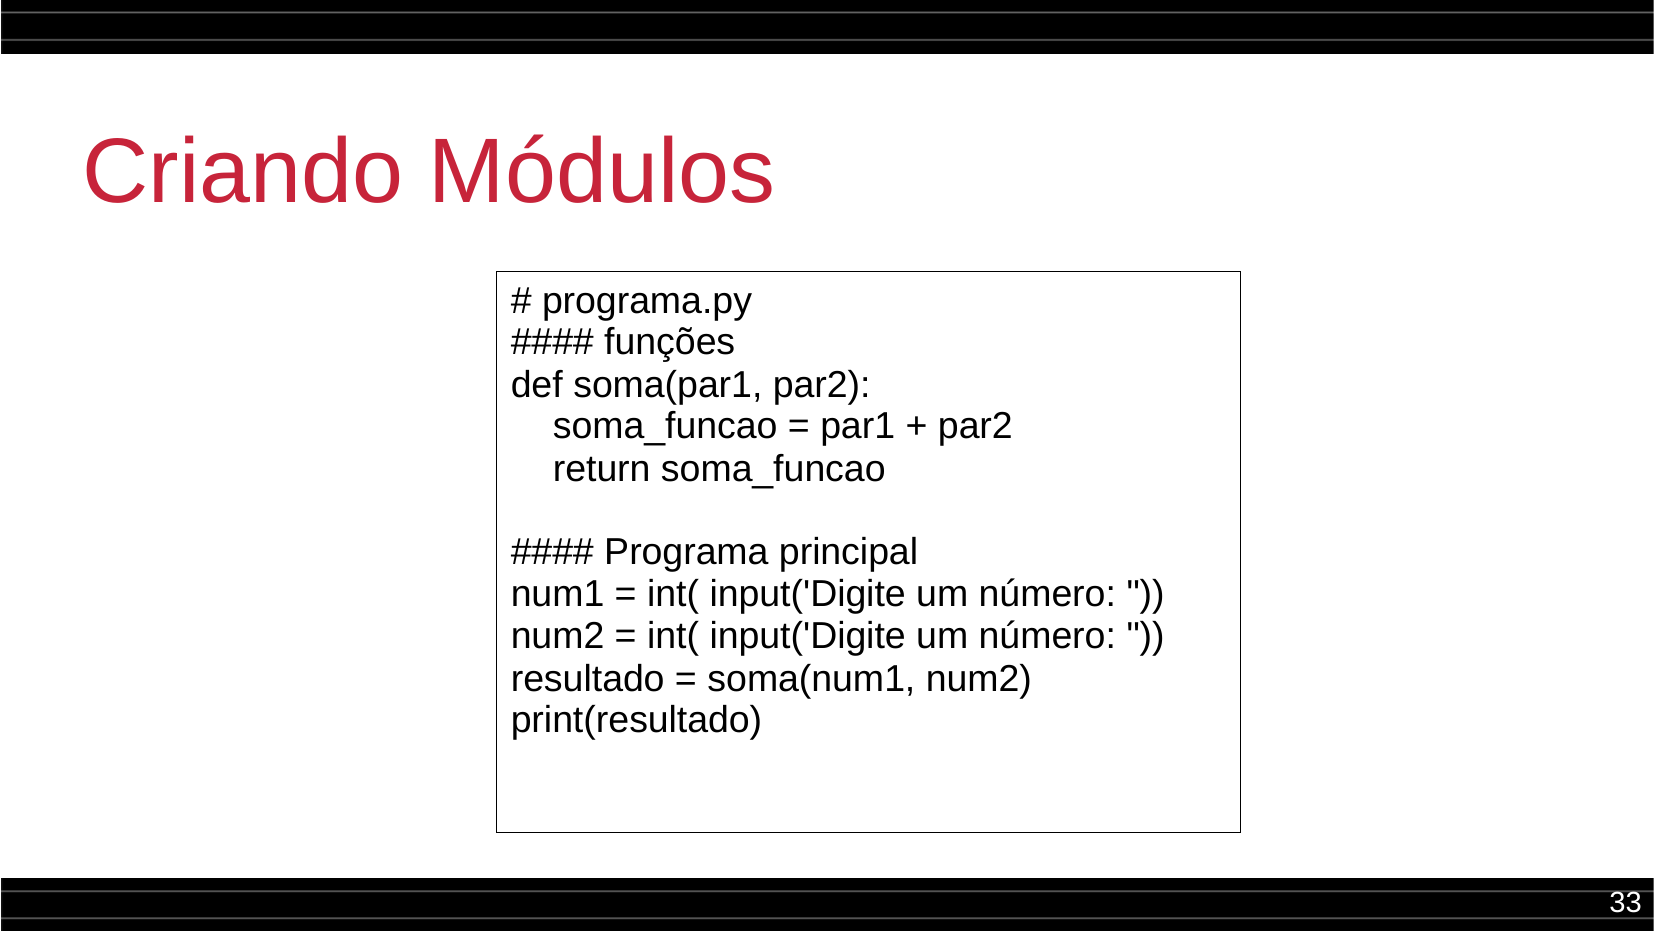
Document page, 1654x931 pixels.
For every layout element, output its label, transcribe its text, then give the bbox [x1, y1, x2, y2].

title Criando Módulos [82, 92, 1571, 249]
text_box # programa.py #### funções def soma(par1, par2): soma_funcao = par1 + par2 return soma_funcao #### Programa principal num1 = int( input('Digite um número: ")) num2 = int( input('Digite um número: ")) resultado = soma(num1, num2) print(resultado) [496, 271, 1241, 833]
picture [1, 878, 1654, 931]
picture [1, 0, 1654, 54]
